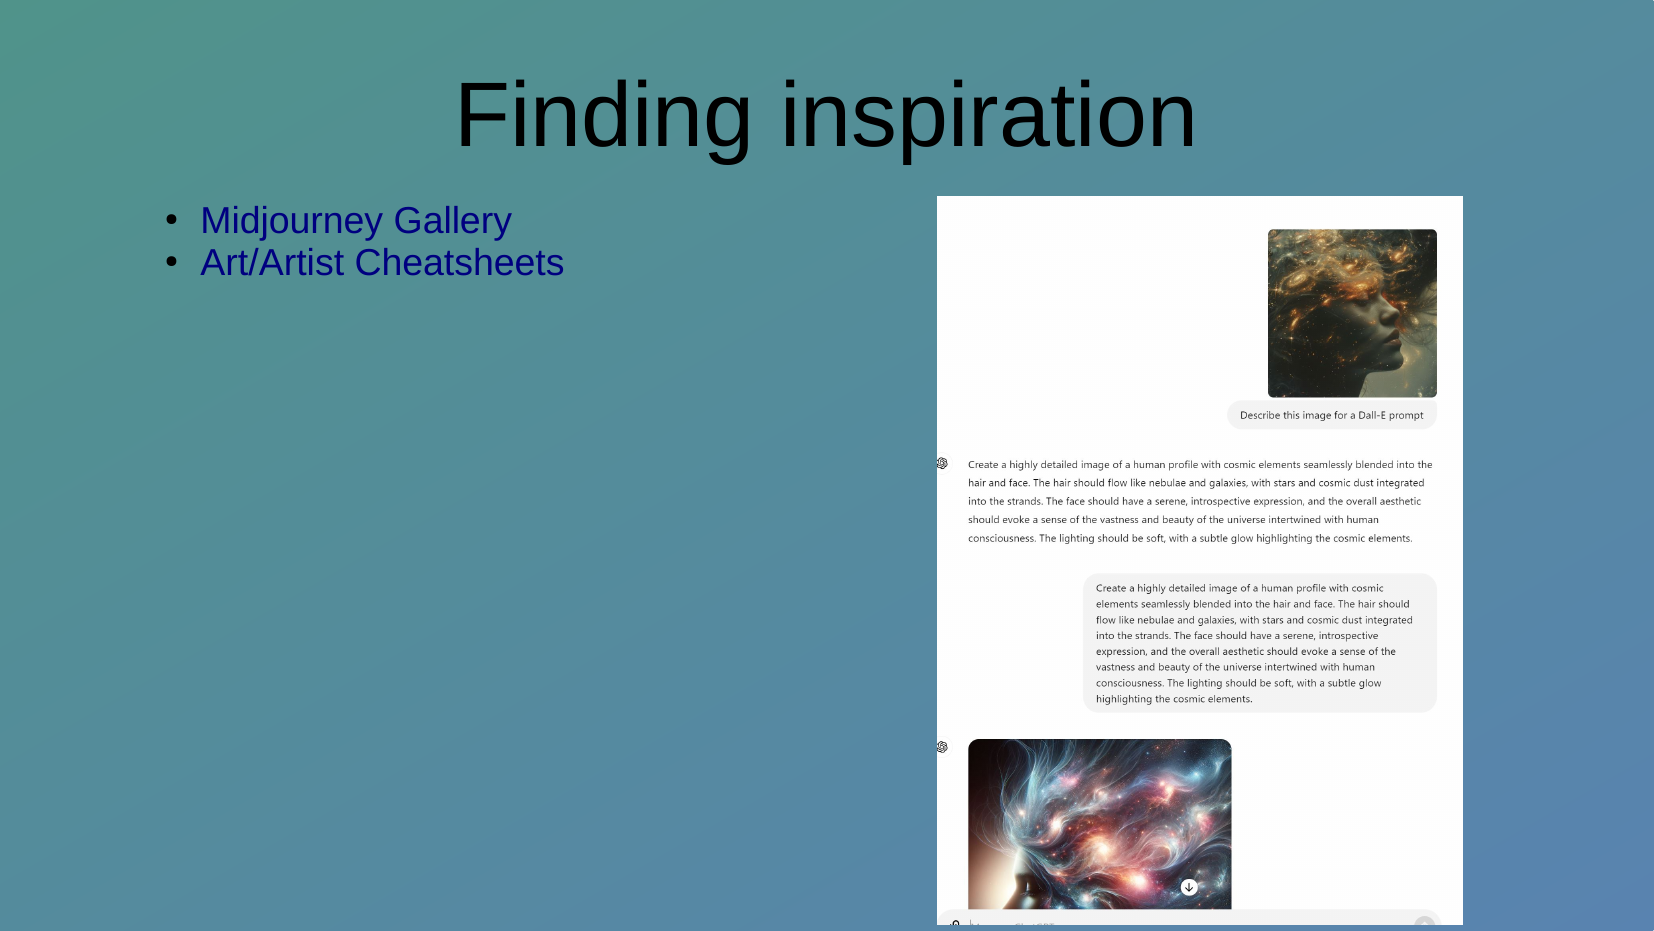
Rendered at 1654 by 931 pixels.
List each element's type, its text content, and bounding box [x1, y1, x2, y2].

picture [937, 196, 1463, 925]
text_box Midjourney Gallery Art/Artist Cheatsheets [150, 192, 580, 292]
title Finding inspiration [82, 37, 1571, 193]
